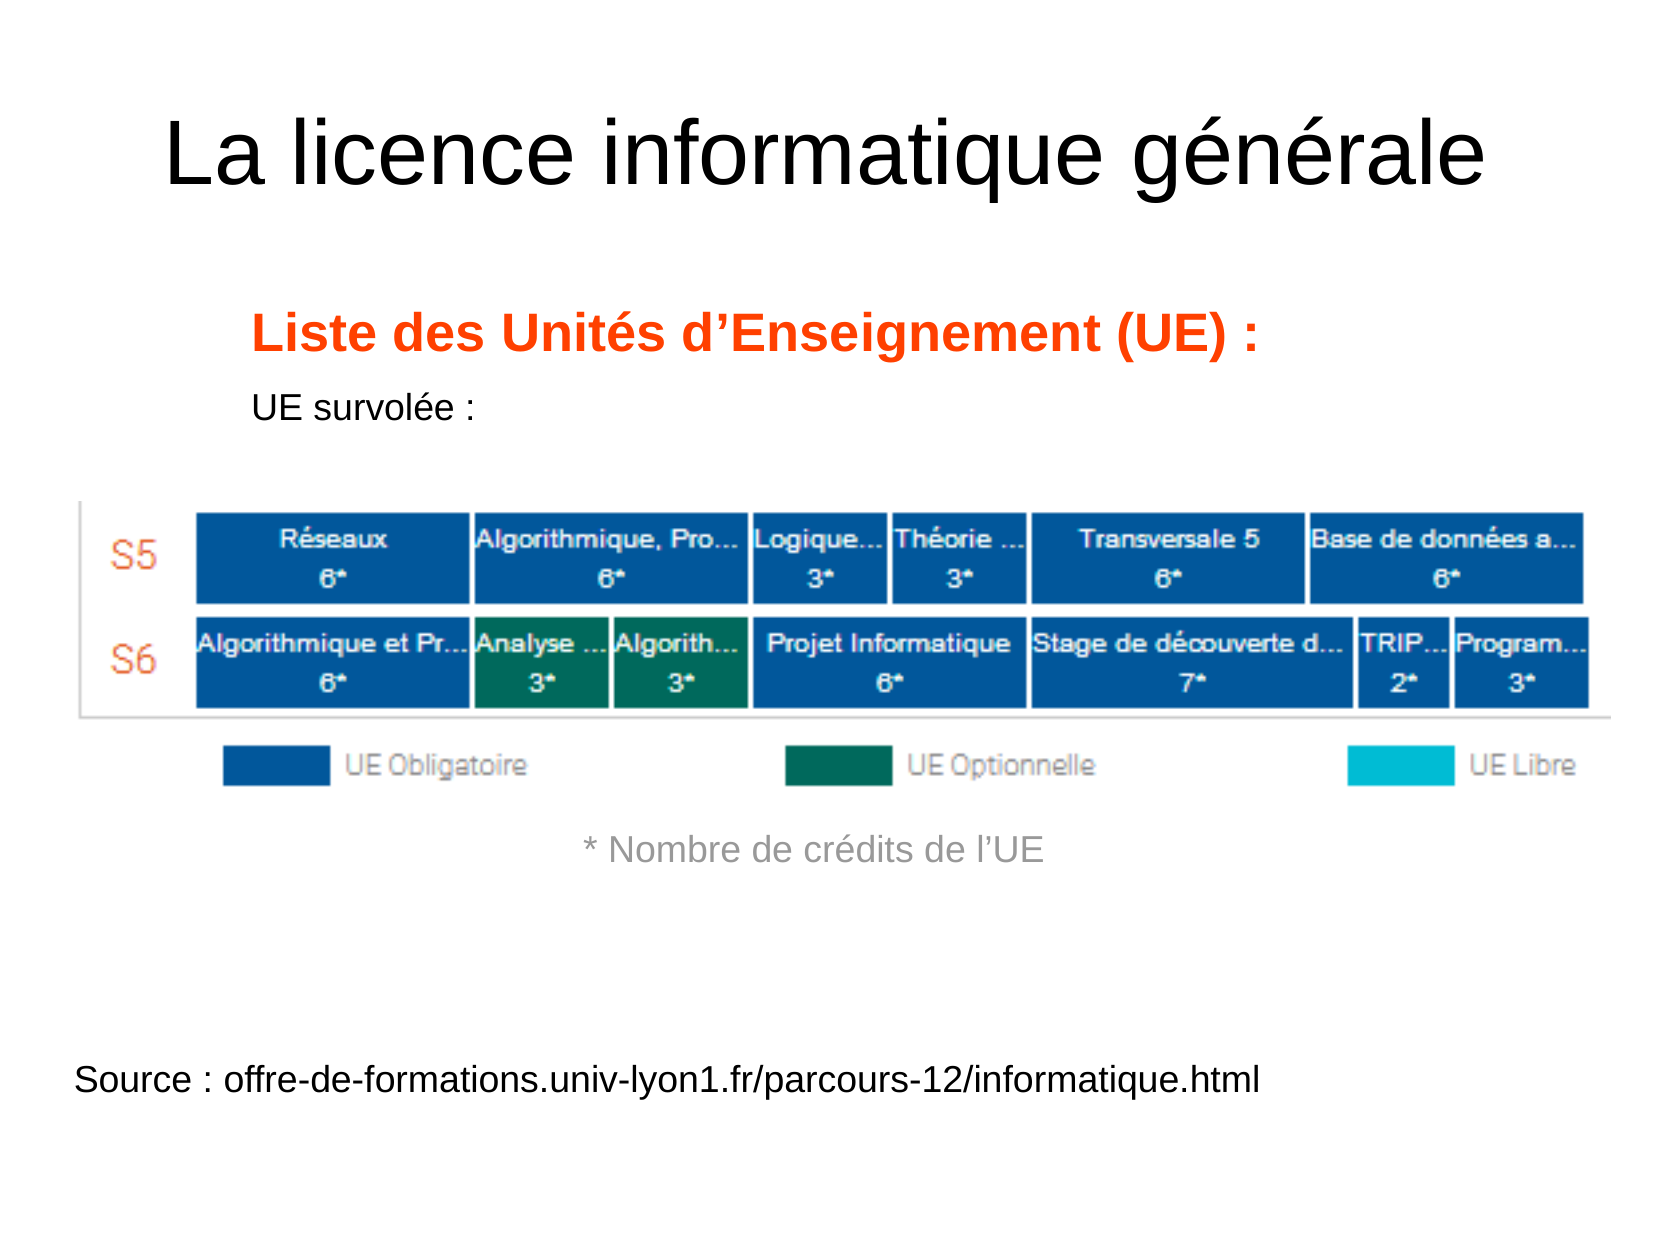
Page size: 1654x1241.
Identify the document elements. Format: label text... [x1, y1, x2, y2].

text_box * Nombre de crédits de l’UE [568, 820, 1086, 920]
text_box Source : offre-de-formations.univ-lyon1.fr/parcours-12/informatique.html [59, 1051, 1595, 1108]
title La licence informatique générale [82, 49, 1571, 257]
picture [42, 501, 1611, 808]
text_box Liste des Unités d’Enseignement (UE) : UE survolée : [236, 295, 1359, 437]
